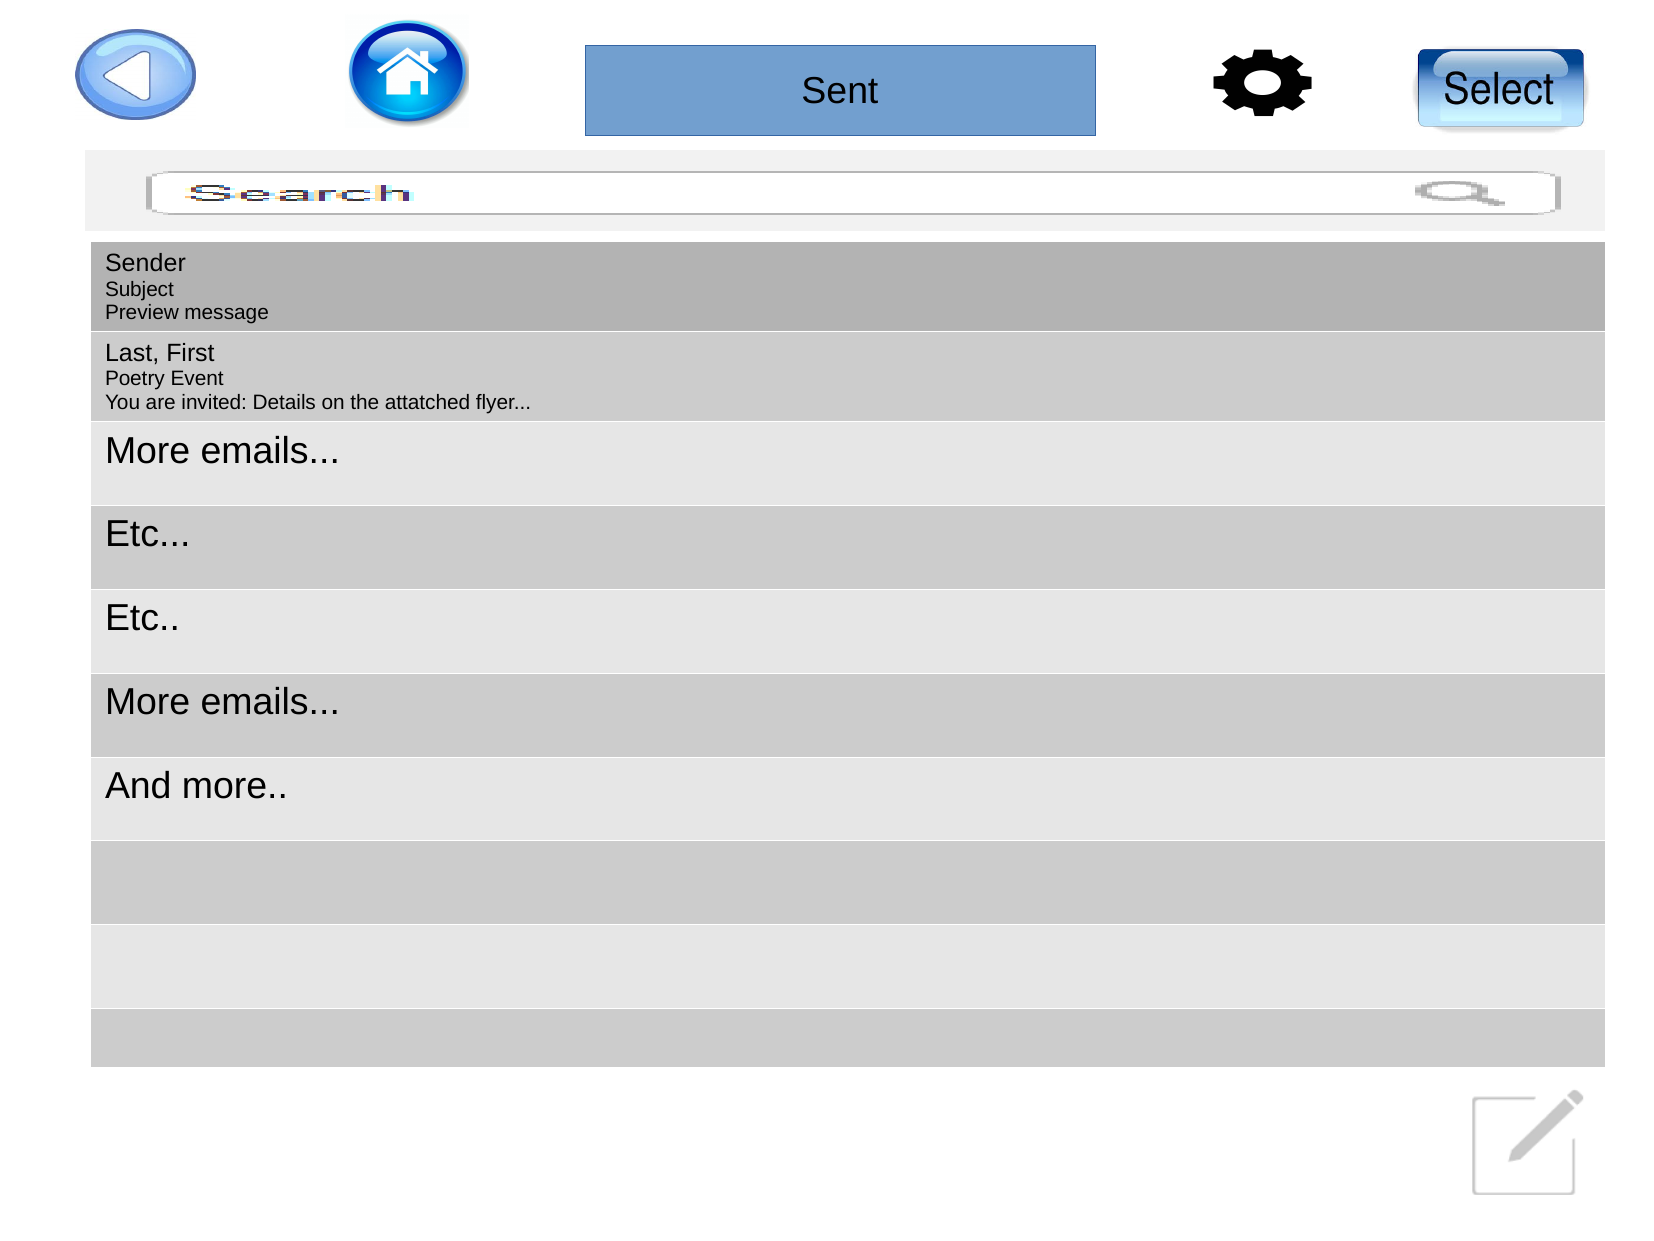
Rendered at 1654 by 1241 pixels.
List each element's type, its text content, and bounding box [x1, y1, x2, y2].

picture [1425, 1079, 1636, 1201]
picture [85, 150, 1606, 231]
table_cell Etc... [91, 506, 1605, 589]
picture [345, 14, 469, 128]
picture [1410, 44, 1591, 136]
table_cell More emails... [91, 422, 1605, 505]
table_cell More emails... [91, 674, 1605, 757]
text_box Sent [585, 45, 1096, 136]
table_cell Last, First Poetry Event You are invited: Details on the attatched flyer... [91, 332, 1605, 421]
picture [75, 29, 196, 121]
table_cell [91, 1009, 1605, 1067]
picture [1189, 29, 1336, 128]
table_cell [91, 925, 1605, 1008]
table_cell And more.. [91, 758, 1605, 840]
table_cell [91, 841, 1605, 924]
table_header Sender Subject Preview message [91, 242, 1605, 331]
table_cell Etc.. [91, 590, 1605, 673]
